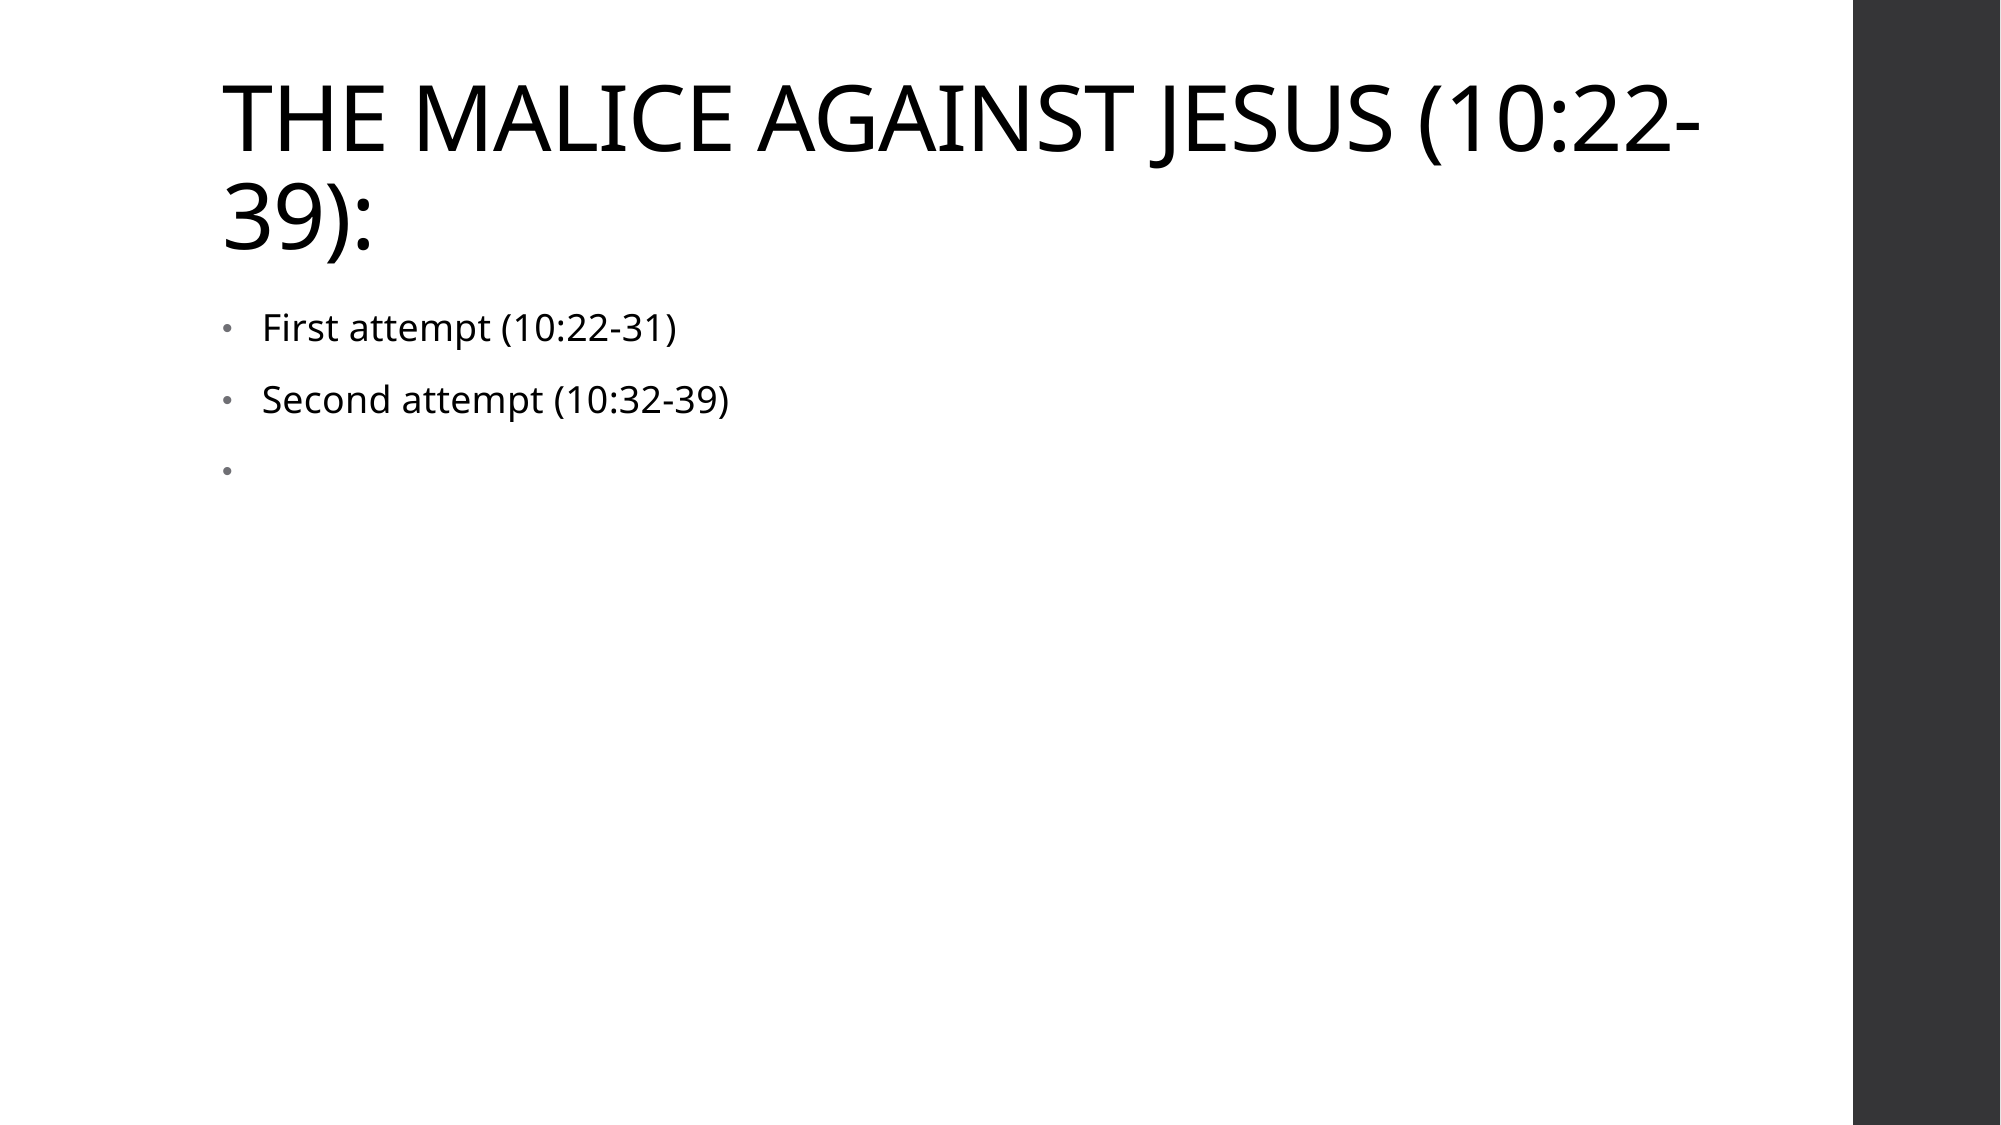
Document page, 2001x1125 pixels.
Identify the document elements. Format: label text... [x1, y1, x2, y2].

title THE MALICE AGAINST JESUS (10:22-39): [206, 60, 1797, 278]
list First attempt (10:22-31) Second attempt (10:32-39) [206, 299, 1617, 1014]
